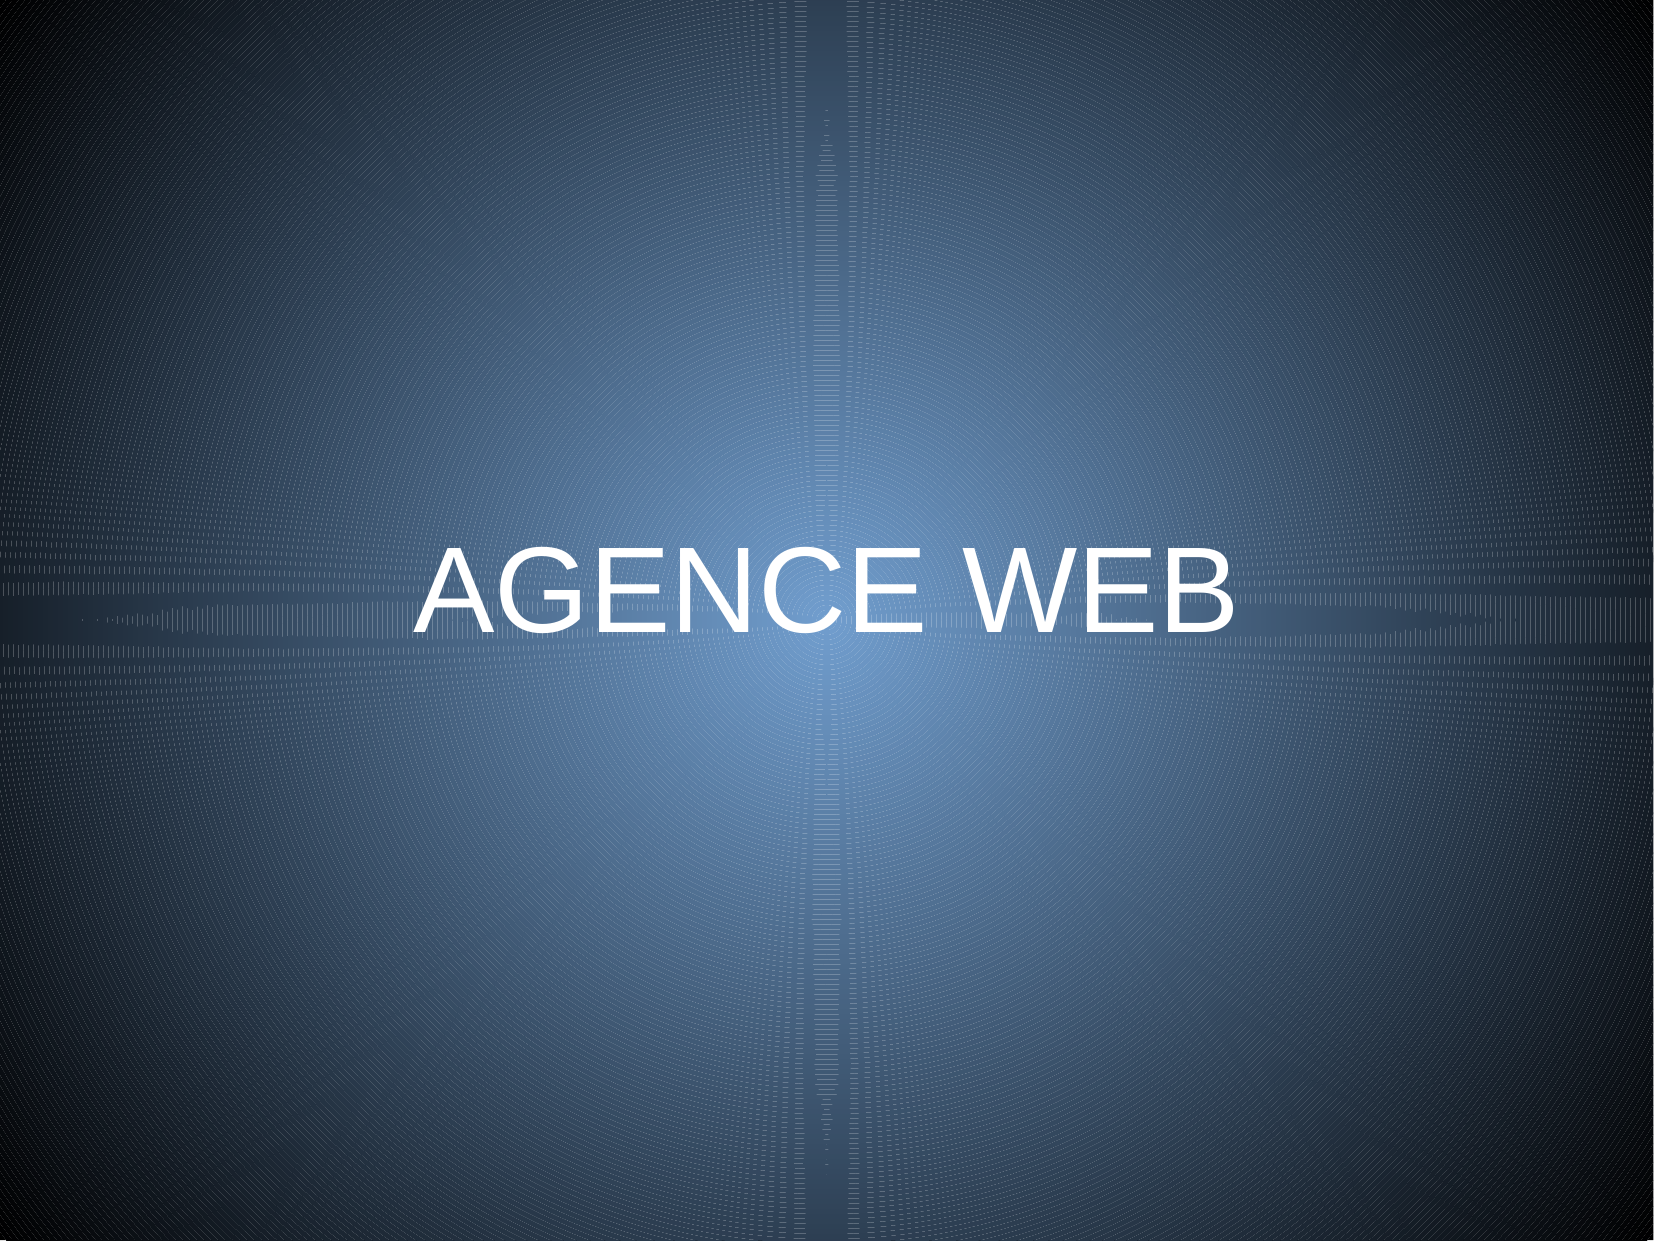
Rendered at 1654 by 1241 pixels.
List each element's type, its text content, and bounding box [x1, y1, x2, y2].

title AGENCE WEB [82, 448, 1571, 733]
